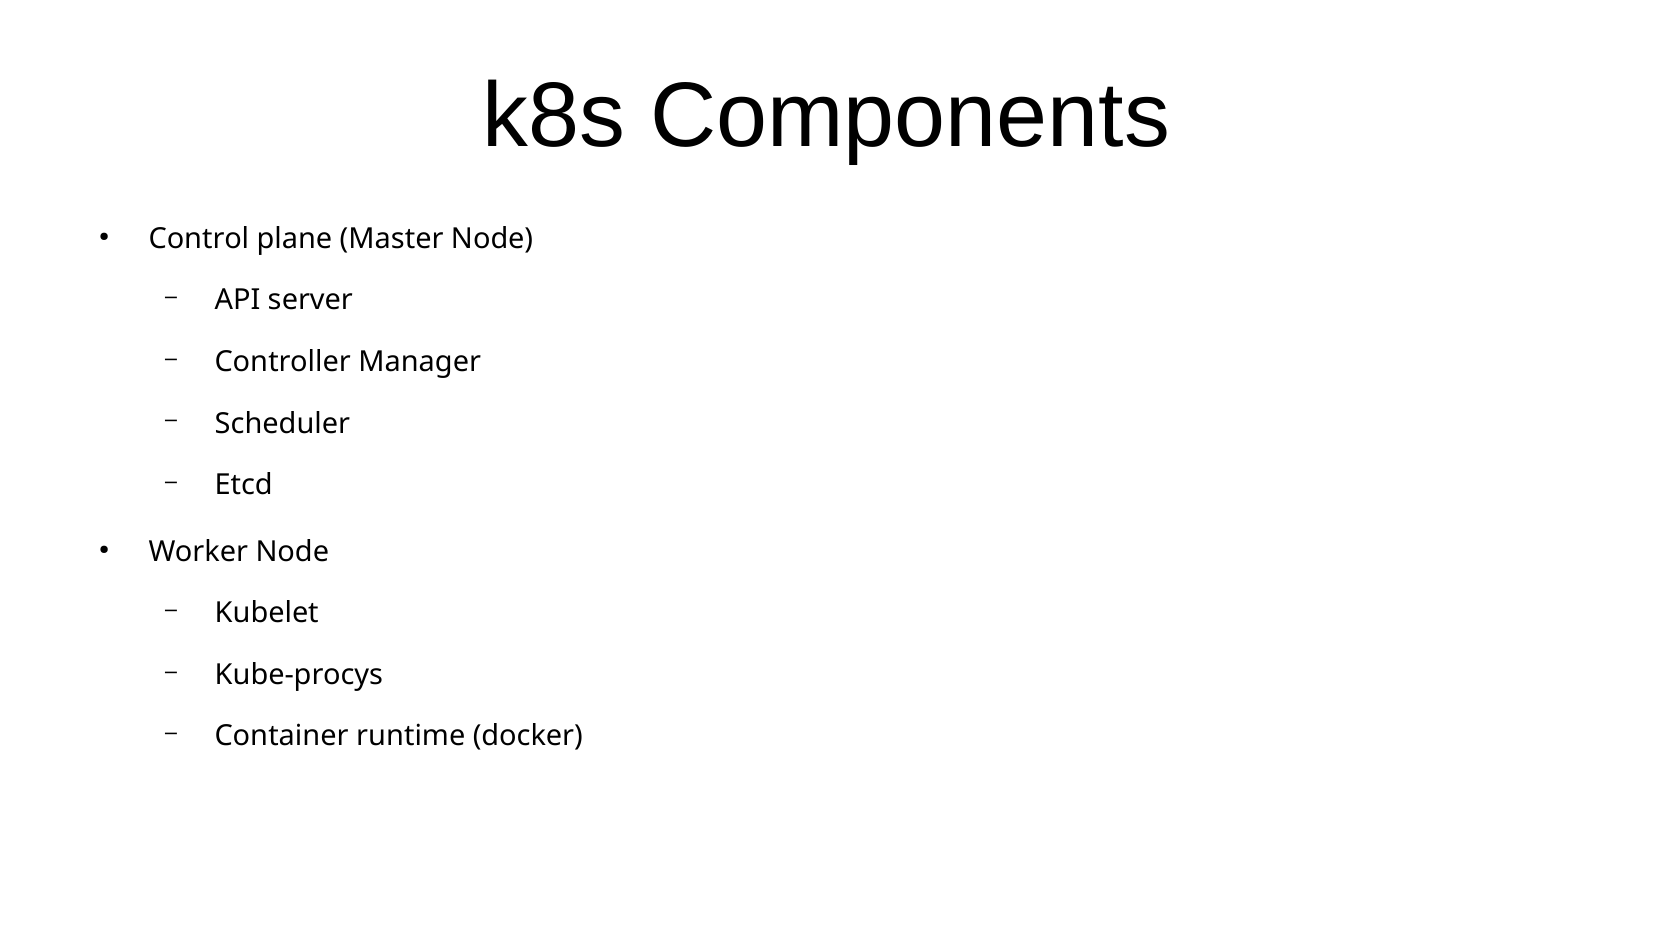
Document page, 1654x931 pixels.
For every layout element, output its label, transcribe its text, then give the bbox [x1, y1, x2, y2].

title k8s Components [82, 37, 1571, 193]
list Control plane (Master Node) API server Controller Manager Scheduler Etcd Worker Node Kubelet Kube-procys Container runtime (docker) [82, 217, 1571, 758]
